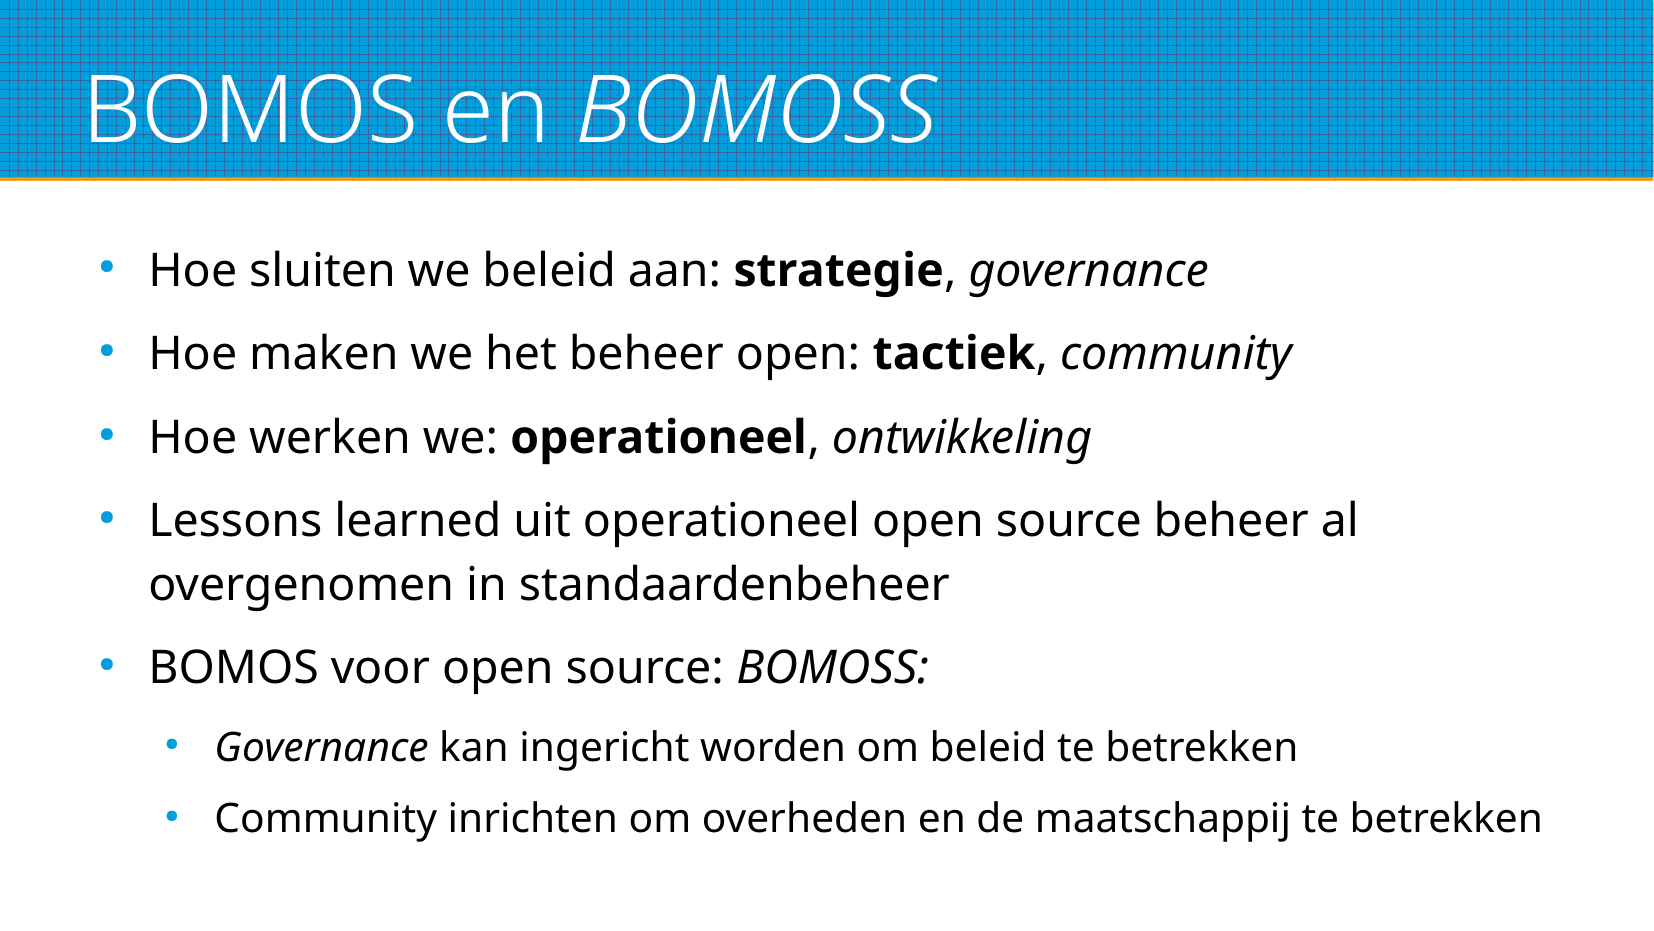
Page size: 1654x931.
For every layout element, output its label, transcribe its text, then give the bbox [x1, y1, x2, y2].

title BOMOS en BOMOSS [82, 14, 1571, 171]
list Hoe sluiten we beleid aan: strategie, governance Hoe maken we het beheer open: tactiek, community Hoe werken we: operationeel, ontwikkeling Lessons learned uit operationeel open source beheer al overgenomen in standaardenbeheer BOMOS voor open source: BOMOSS: Governance kan ingericht worden om beleid te betrekken Community inrichten om overheden en de maatschappij te betrekken [82, 236, 1563, 857]
